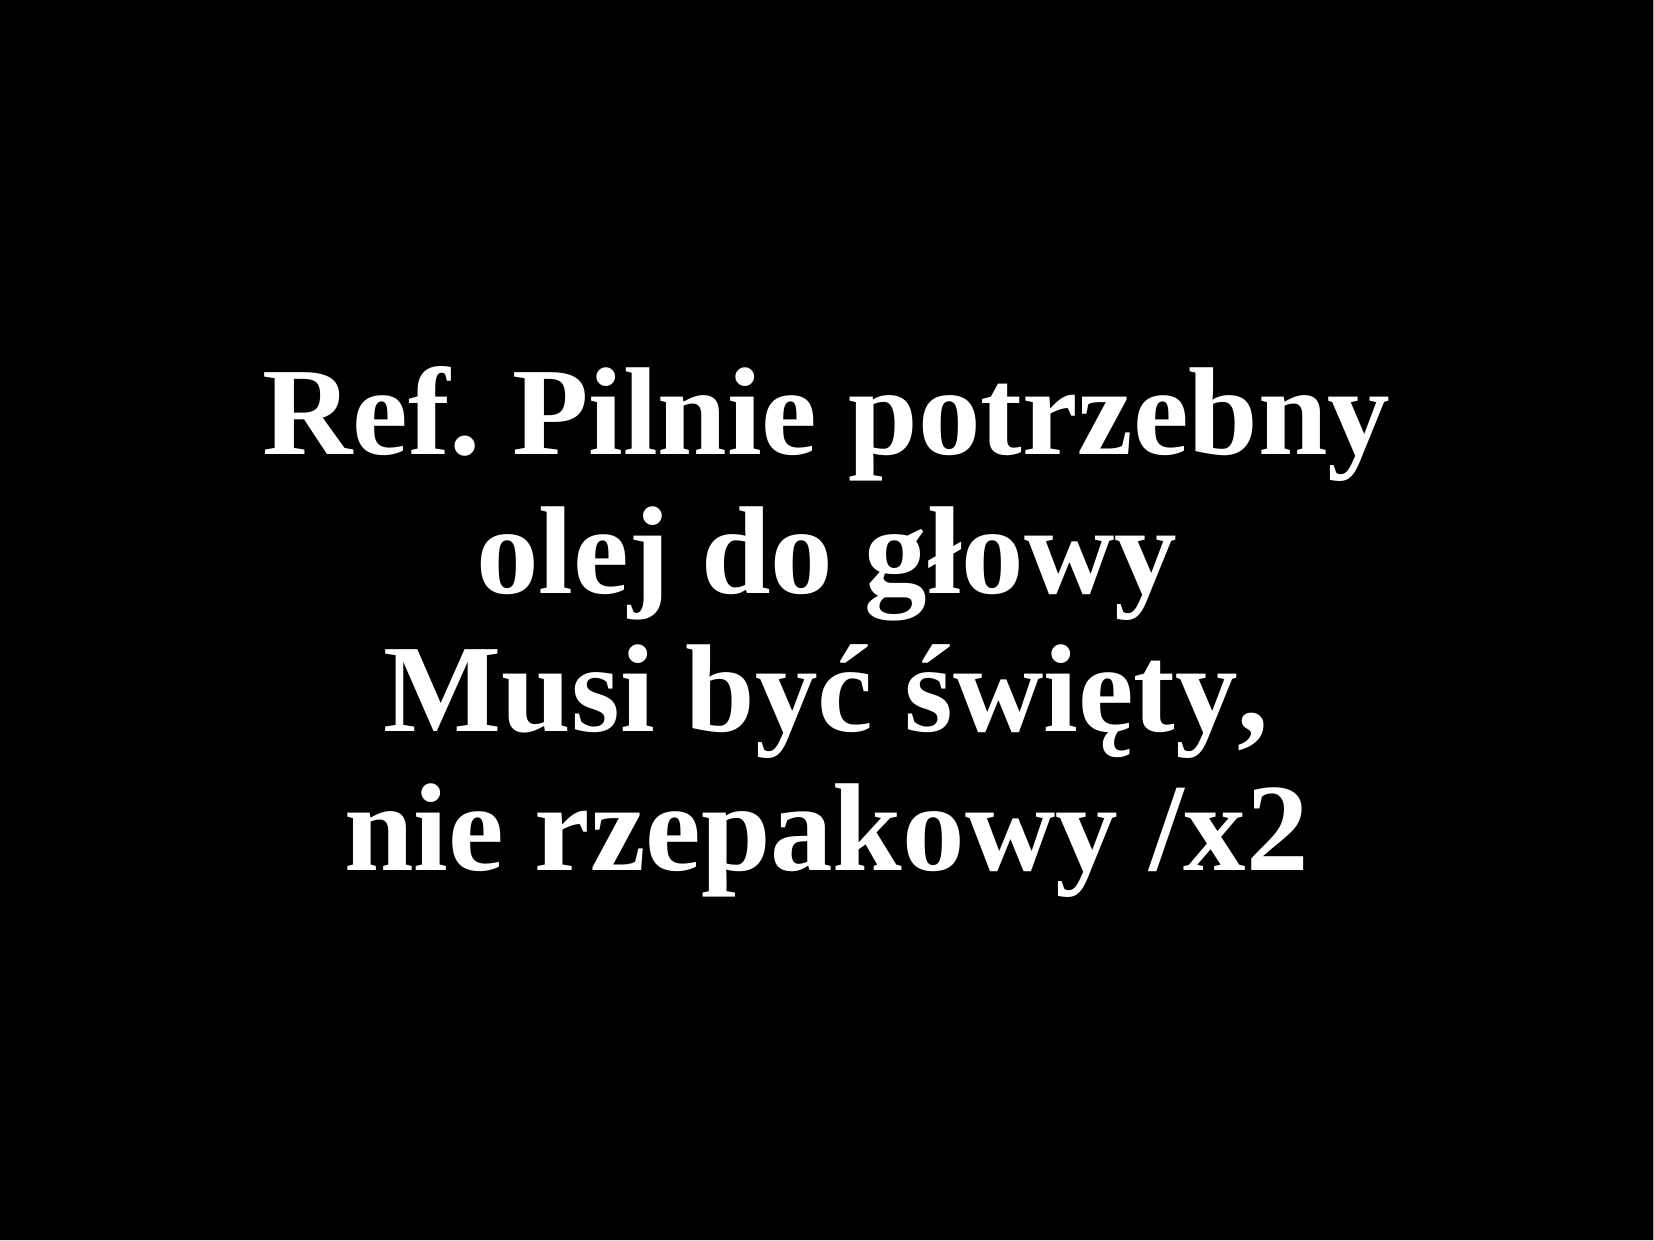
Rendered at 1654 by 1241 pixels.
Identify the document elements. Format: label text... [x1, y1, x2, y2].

title Ref. Pilnie potrzebny olej do głowy Musi być święty, nie rzepakowy /x2 [0, 0, 1654, 1241]
